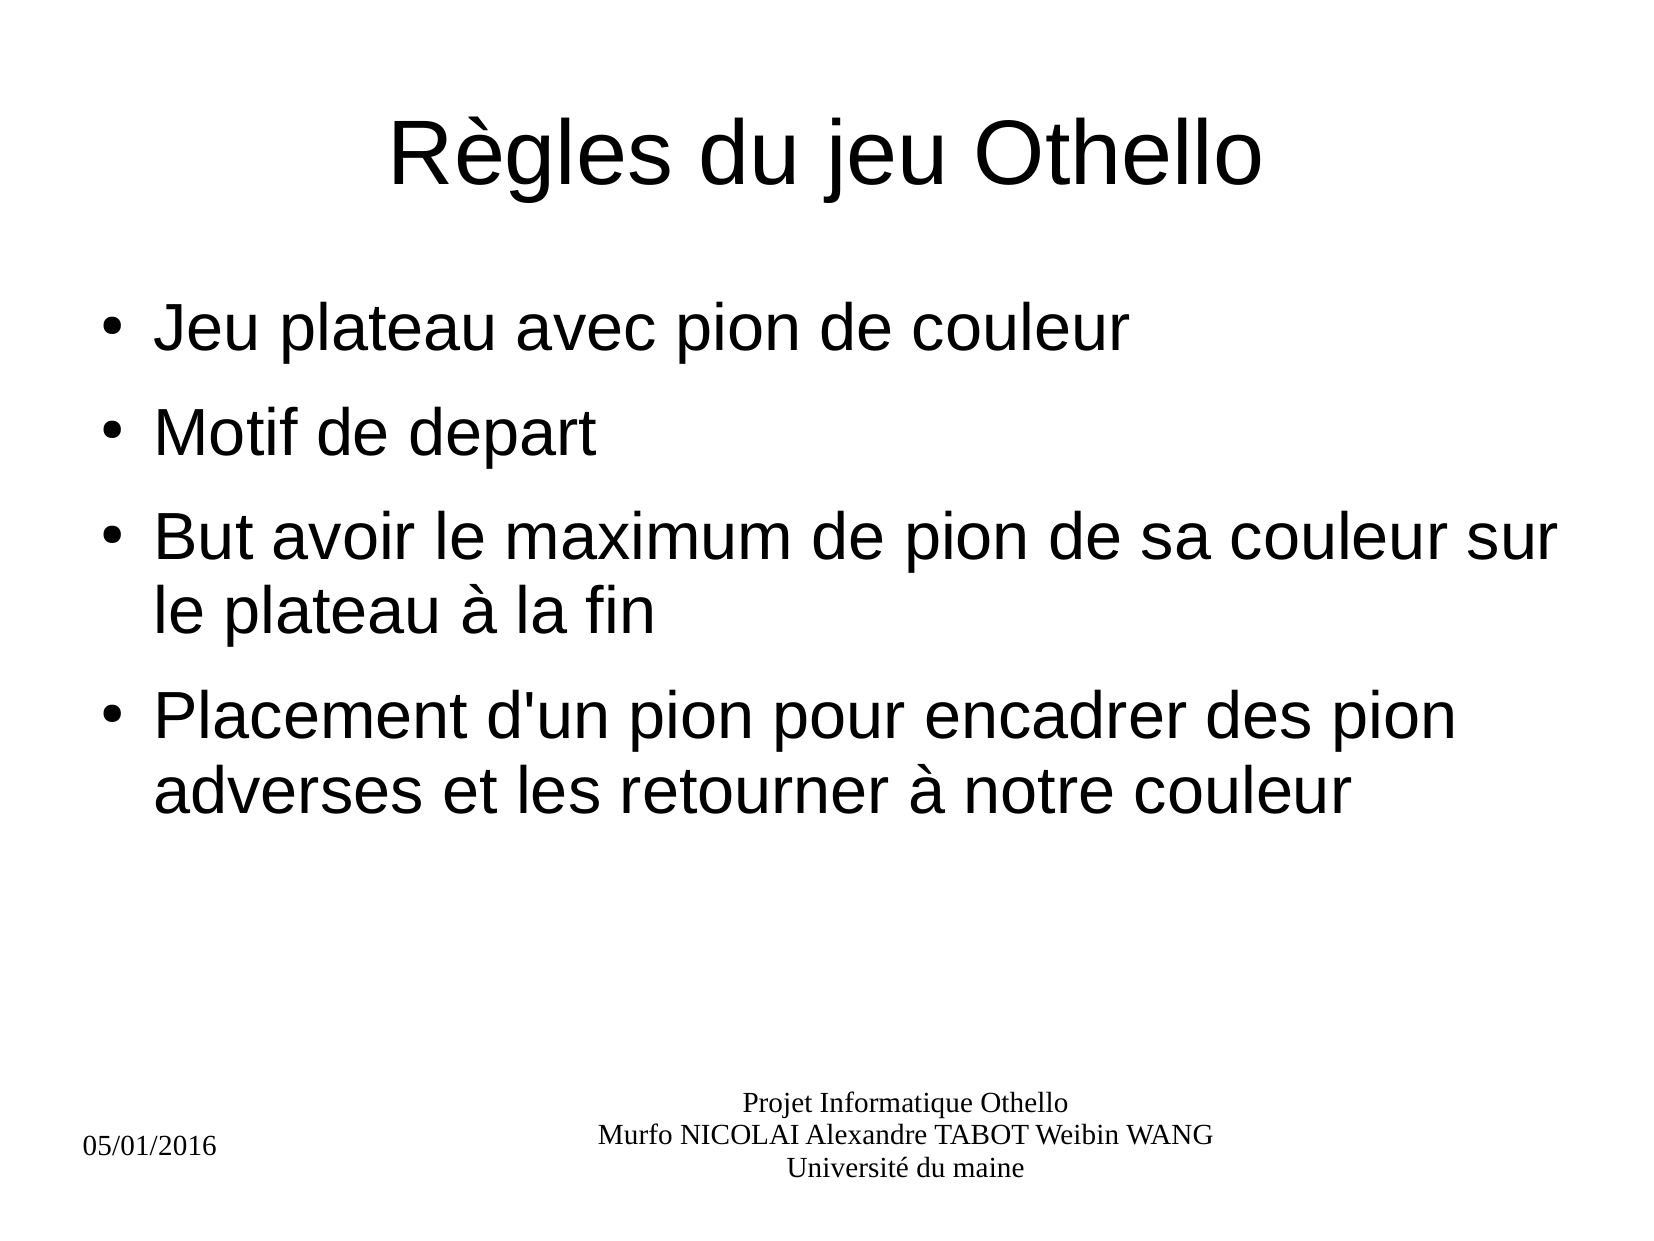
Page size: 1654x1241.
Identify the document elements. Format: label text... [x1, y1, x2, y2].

title Règles du jeu Othello [82, 49, 1571, 257]
list Jeu plateau avec pion de couleur Motif de depart But avoir le maximum de pion de sa couleur sur le plateau à la fin Placement d'un pion pour encadrer des pion adverses et les retourner à notre couleur [82, 290, 1571, 1010]
